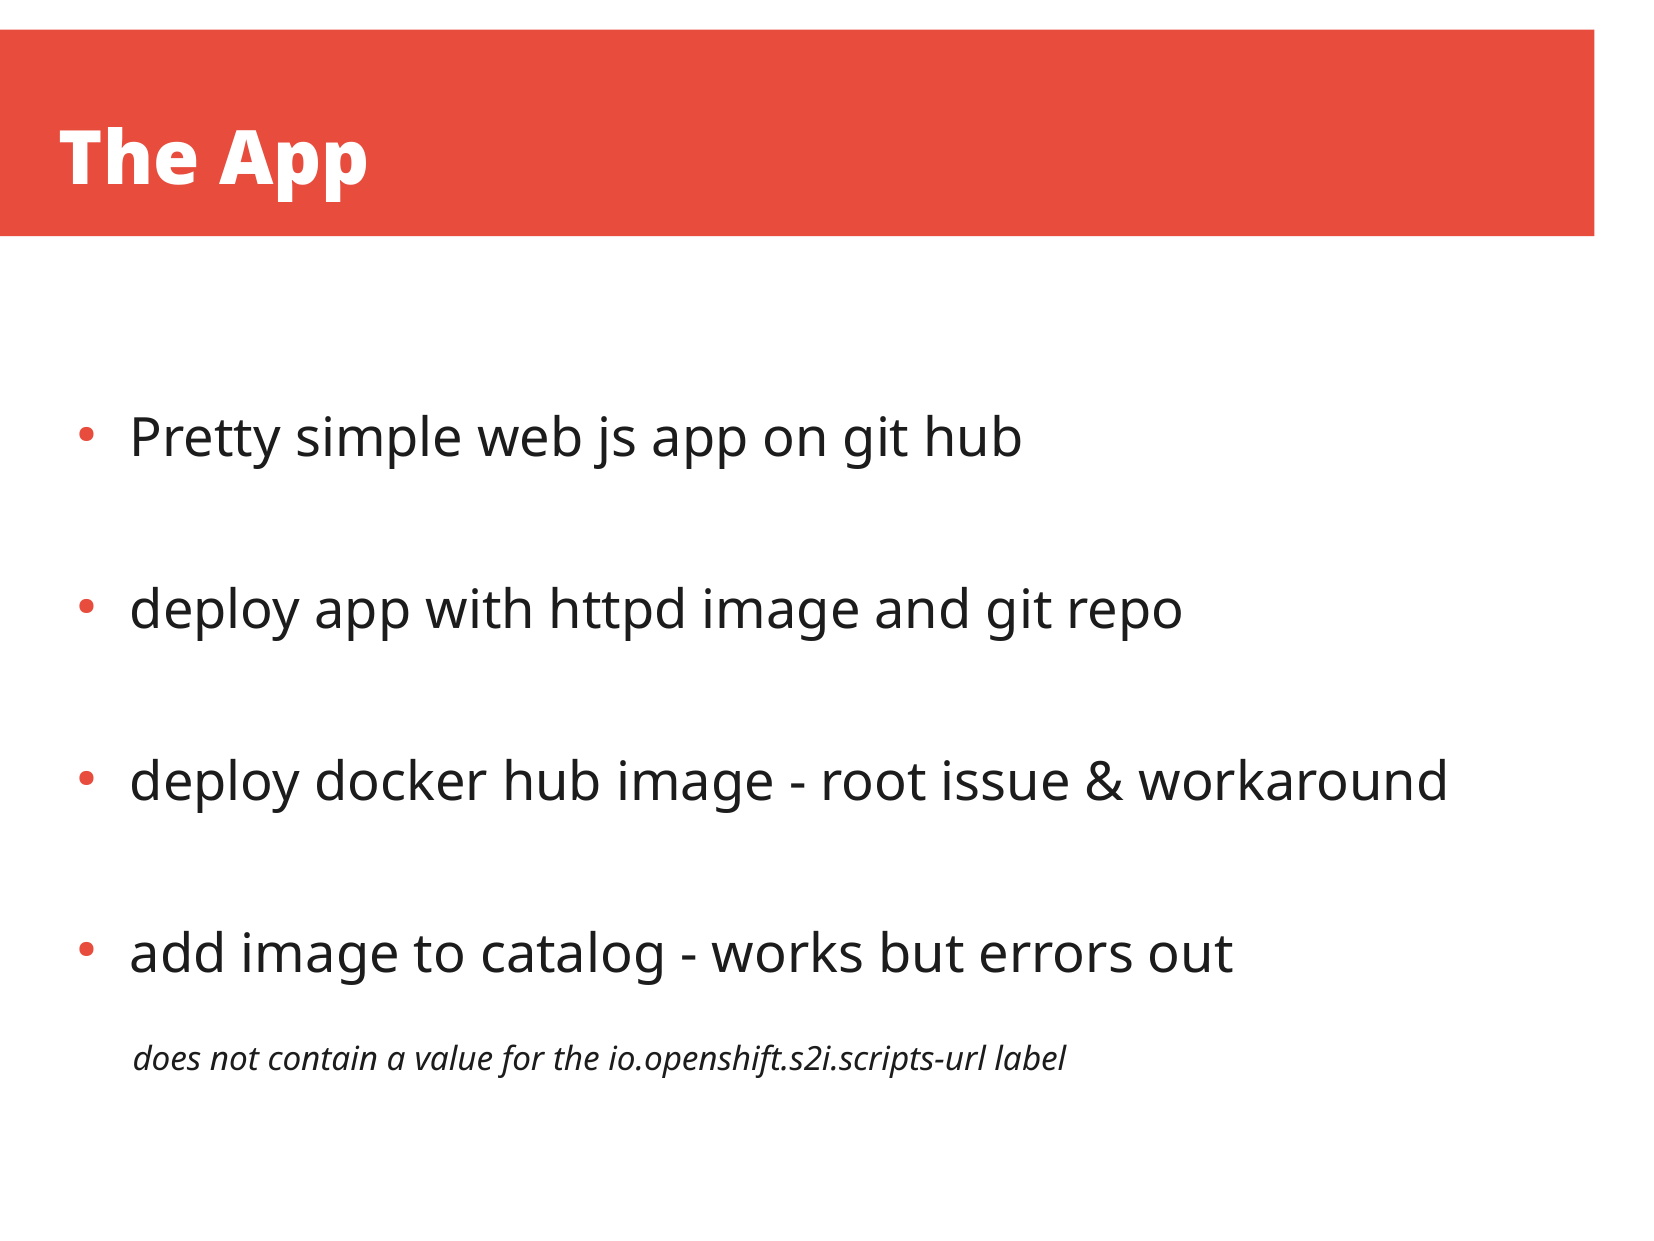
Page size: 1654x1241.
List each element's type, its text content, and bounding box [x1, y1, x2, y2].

list Pretty simple web js app on git hub deploy app with httpd image and git repo deploy docker hub image - root issue & workaround add image to catalog - works but errors out does not contain a value for the io.openshift.s2i.scripts-url label [59, 324, 1565, 1199]
title The App [59, 59, 1595, 207]
